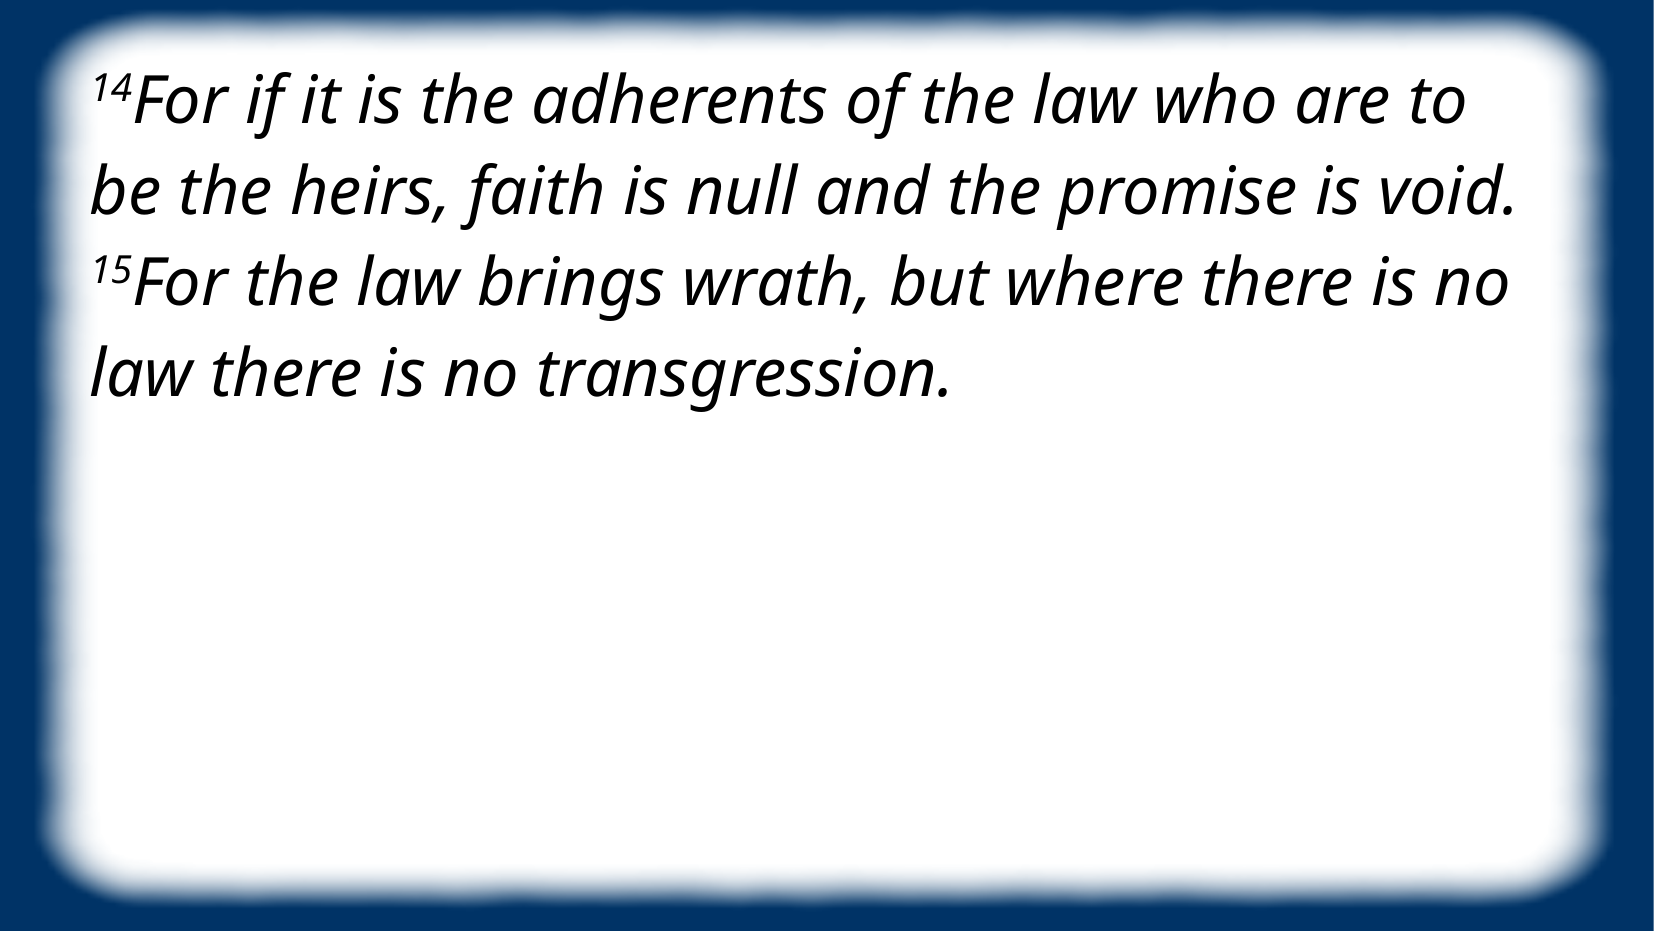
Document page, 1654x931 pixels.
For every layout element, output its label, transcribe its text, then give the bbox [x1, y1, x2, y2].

text_box 14For if it is the adherents of the law who are to be the heirs, faith is null and the promise is void. 15For the law brings wrath, but where there is no law there is no transgression. [75, 45, 1561, 415]
picture [0, 0, 1654, 931]
